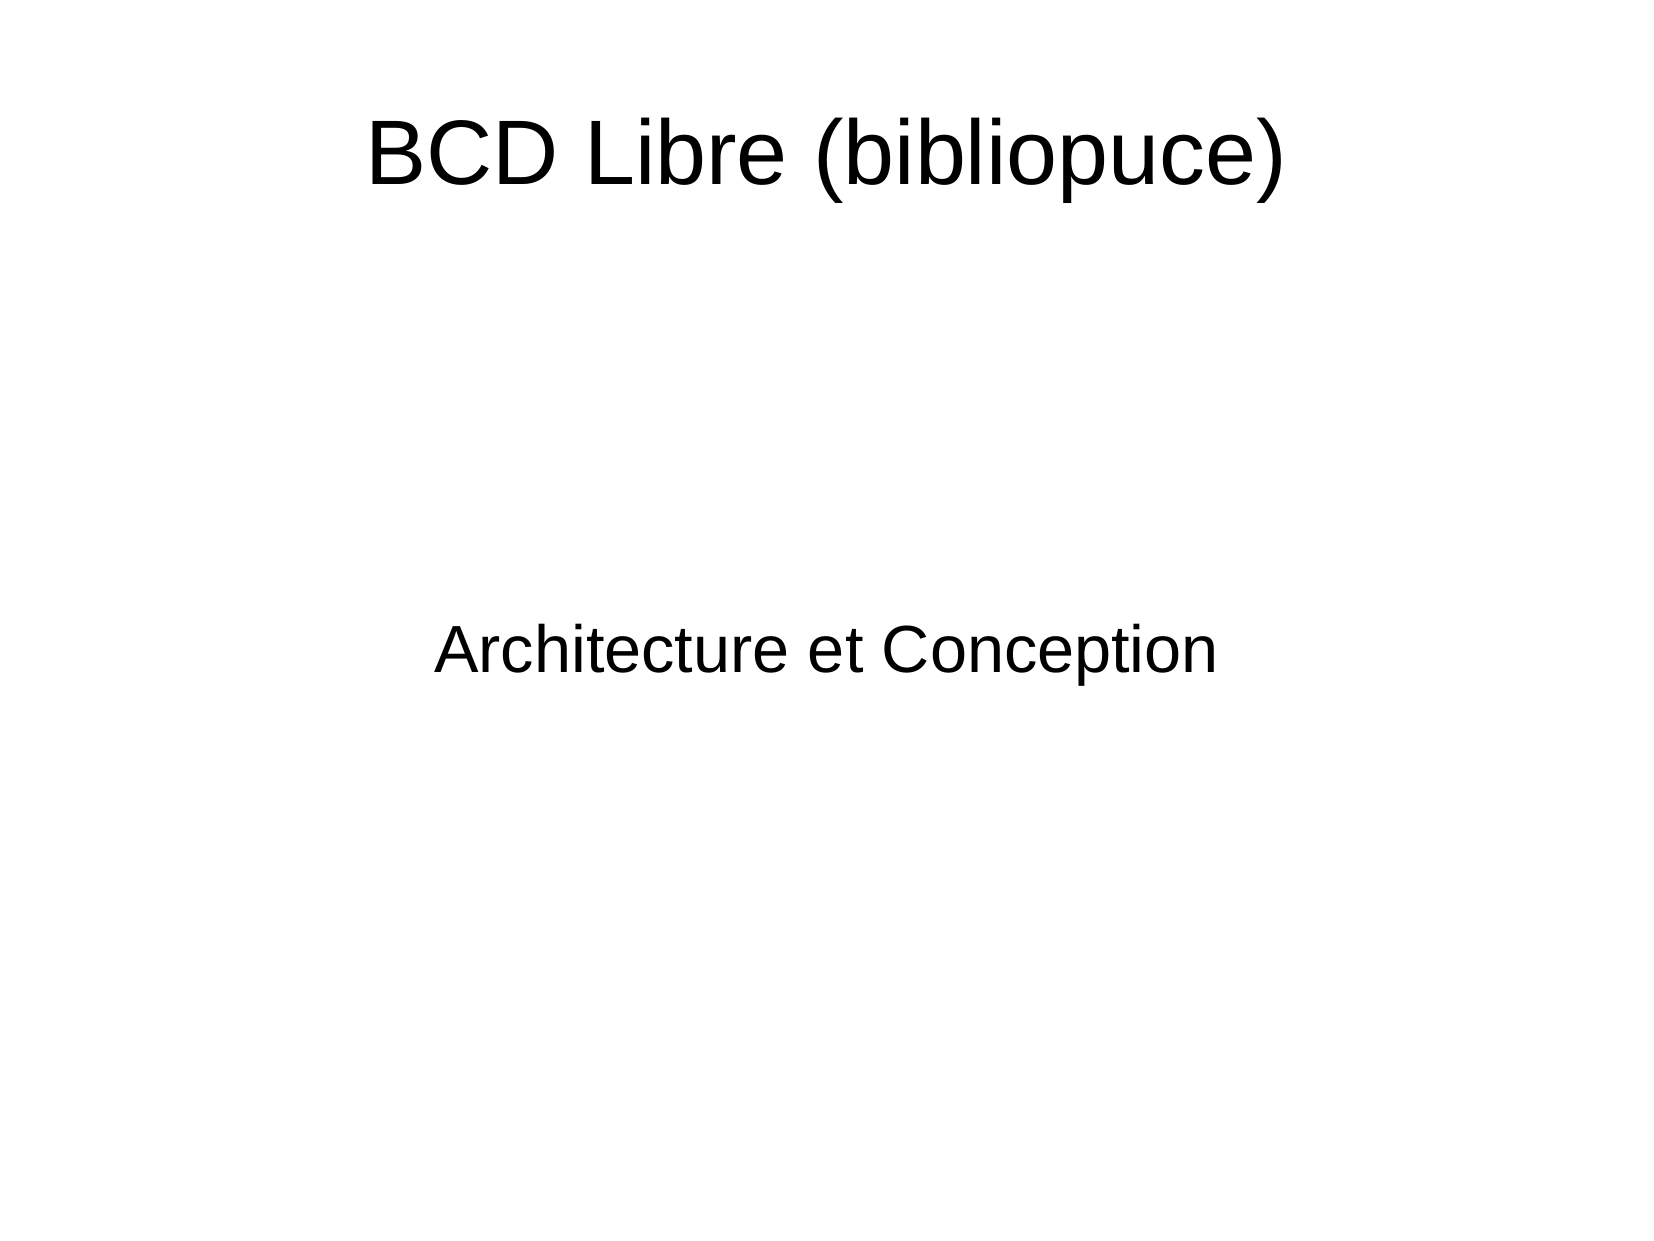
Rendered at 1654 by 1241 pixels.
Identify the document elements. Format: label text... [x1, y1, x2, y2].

subtitle Architecture et Conception [82, 290, 1571, 1010]
title BCD Libre (bibliopuce) [82, 49, 1571, 257]
